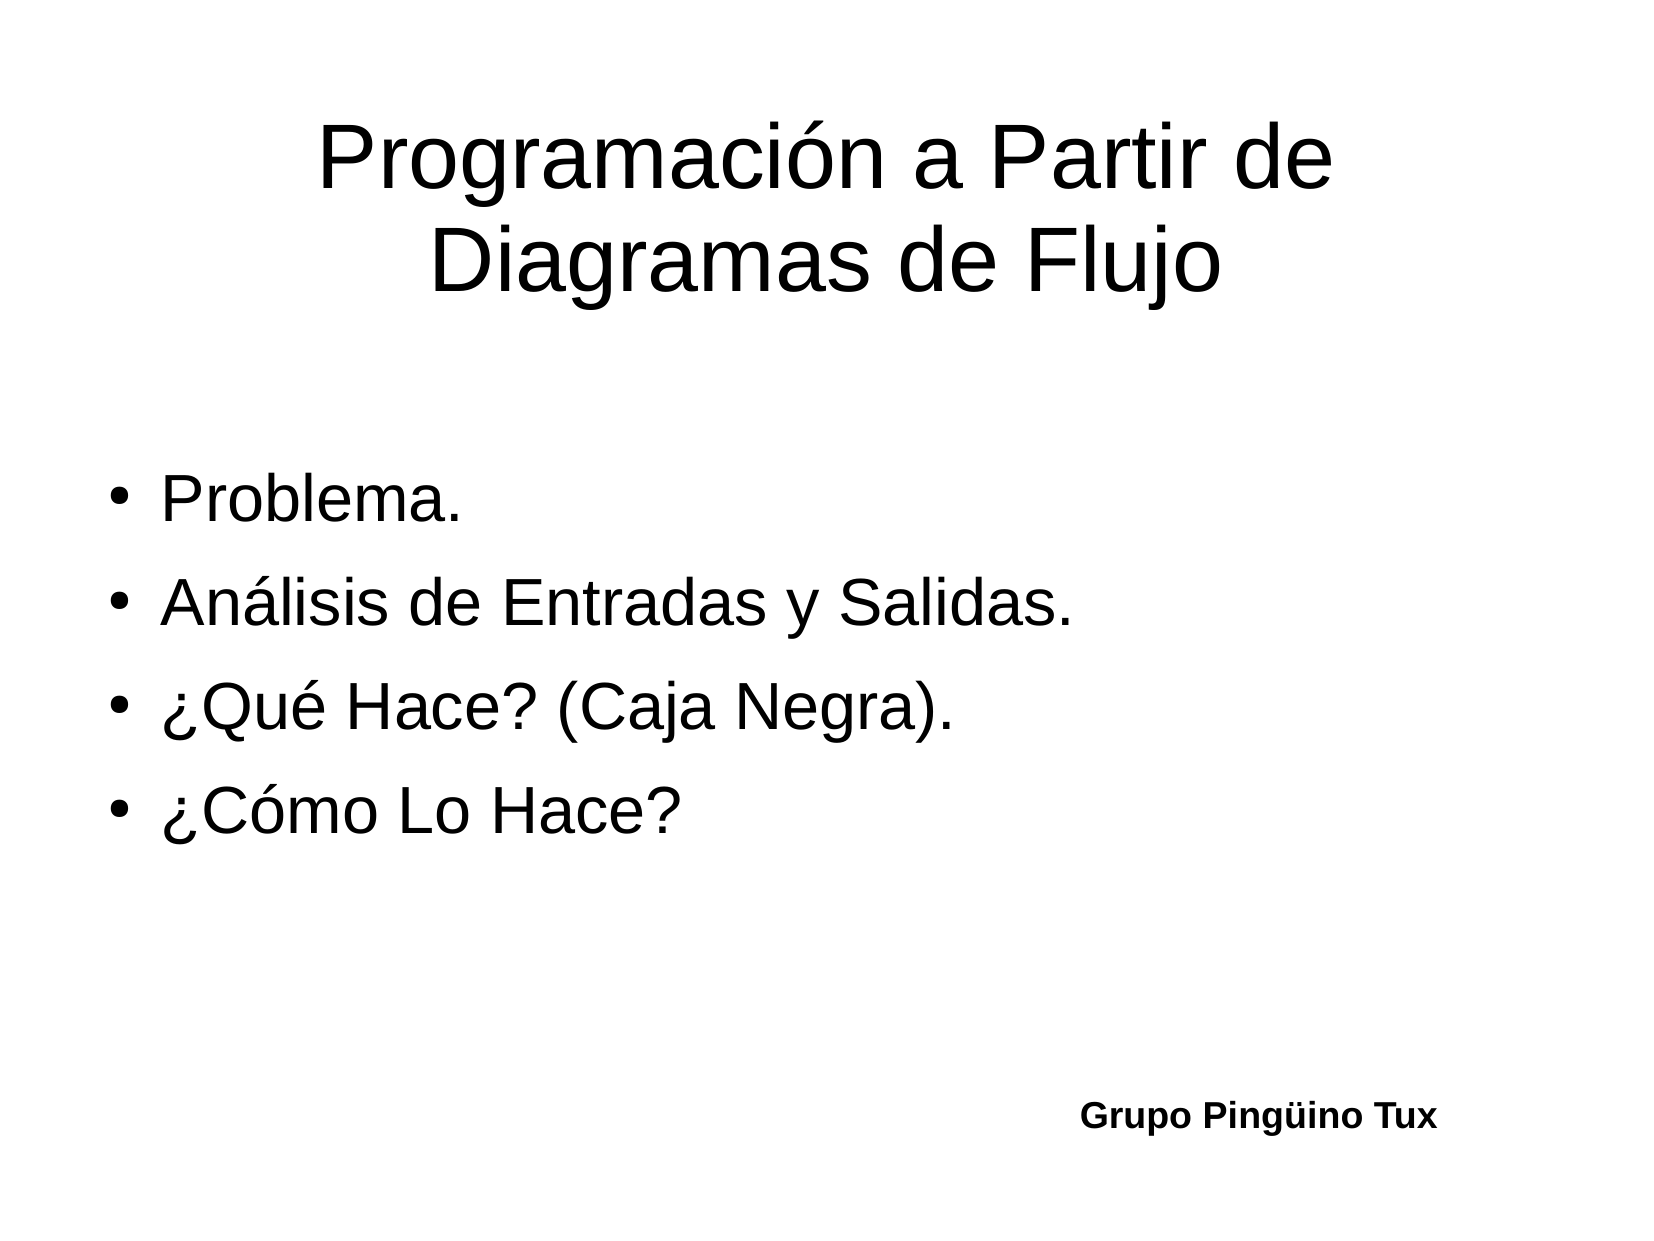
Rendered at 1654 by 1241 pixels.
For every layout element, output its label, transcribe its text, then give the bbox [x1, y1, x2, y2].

list Problema. Análisis de Entradas y Salidas. ¿Qué Hace? (Caja Negra). ¿Cómo Lo Hace? [90, 460, 1579, 886]
text_box Grupo Pingüino Tux [1065, 1087, 1454, 1144]
title Programación a Partir de Diagramas de Flujo [82, 105, 1571, 313]
